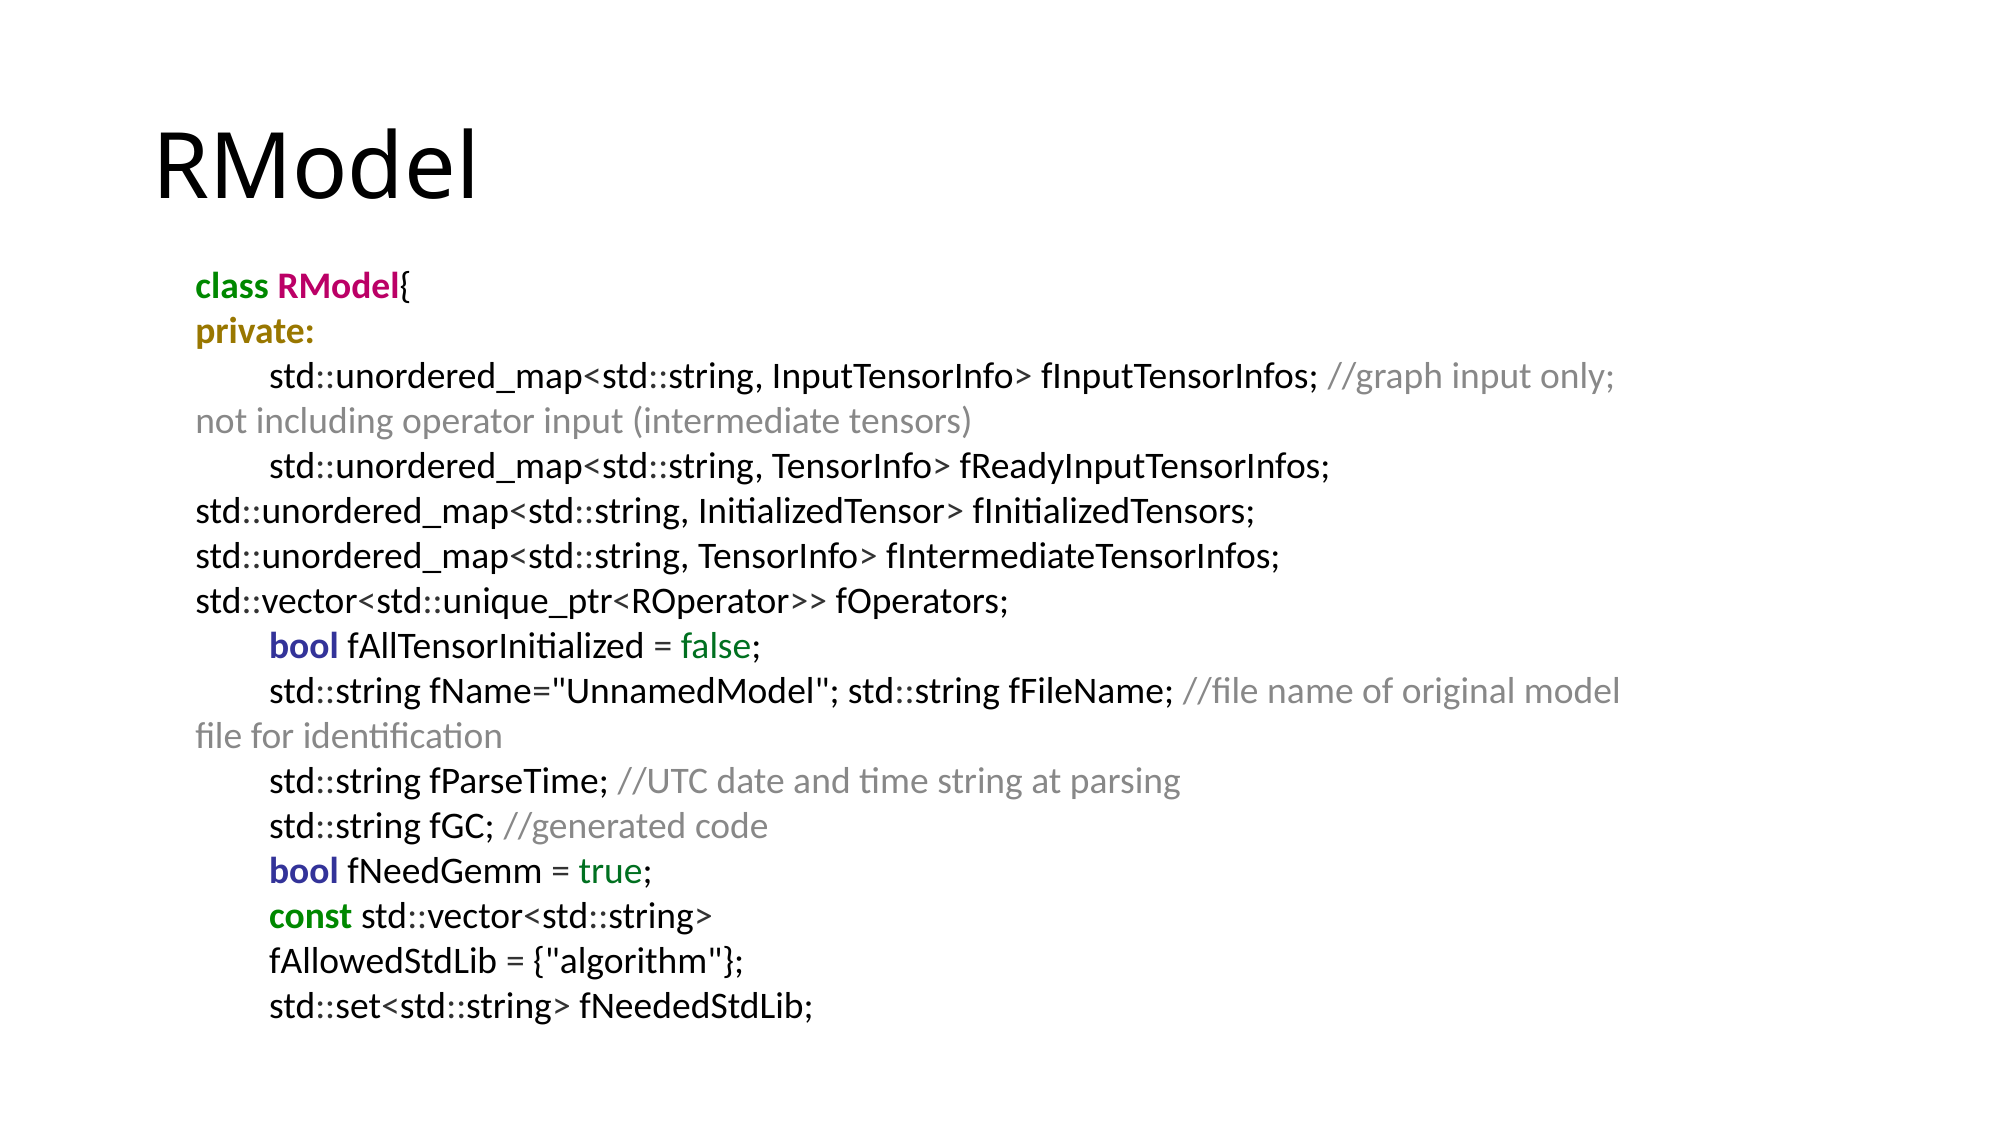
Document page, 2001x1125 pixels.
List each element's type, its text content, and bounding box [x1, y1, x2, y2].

title RModel [137, 59, 1863, 278]
text_box class RModel{ private: std::unordered_map<std::string, InputTensorInfo> fInputTensorInfos; //graph input only; not including operator input (intermediate tensors) std::unordered_map<std::string, TensorInfo> fReadyInputTensorInfos; std::unordered_map<std::string, InitializedTensor> fInitializedTensors; std::unordered_map<std::string, TensorInfo> fIntermediateTensorInfos; std::vector<std::unique_ptr<ROperator>> fOperators; bool fAllTensorInitialized = false; std::string fName="UnnamedModel"; std::string fFileName; //file name of original model file for identification std::string fParseTime; //UTC date and time string at parsing std::string fGC; //generated code bool fNeedGemm = true; const std::vector<std::string> fAllowedStdLib = {"algorithm"}; std::set<std::string> fNeededStdLib; [180, 253, 1681, 1034]
